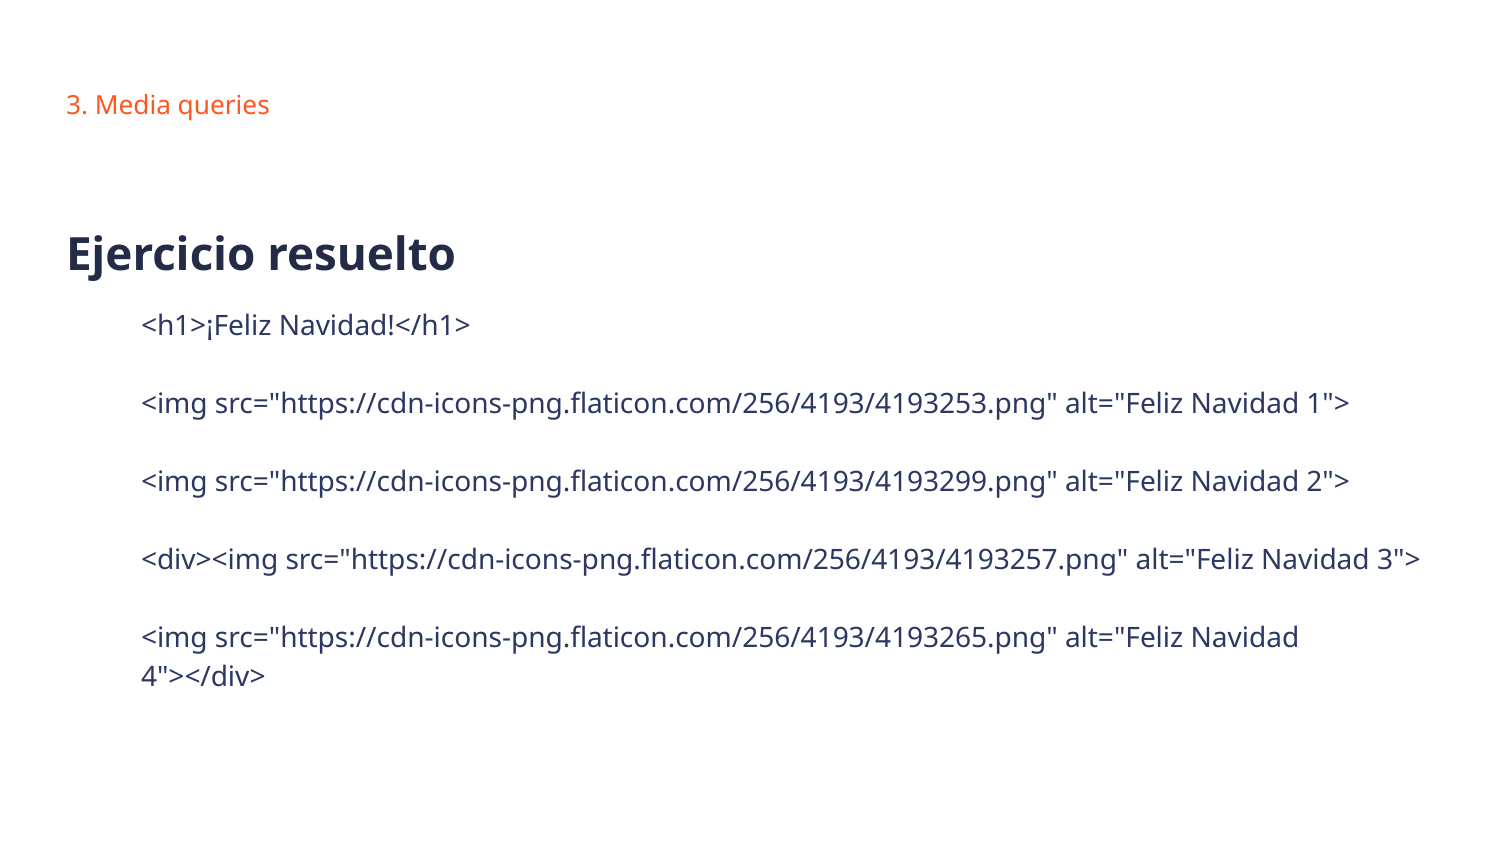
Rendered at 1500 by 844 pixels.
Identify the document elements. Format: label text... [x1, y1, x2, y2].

title 3. Media queries [51, 72, 1449, 167]
list Ejercicio resuelto <h1>¡Feliz Navidad!</h1> <img src="https://cdn-icons-png.flaticon.com/256/4193/4193253.png" alt="Feliz Navidad 1"> <img src="https://cdn-icons-png.flaticon.com/256/4193/4193299.png" alt="Feliz Navidad 2"> <div><img src="https://cdn-icons-png.flaticon.com/256/4193/4193257.png" alt="Feliz Navidad 3"> <img src="https://cdn-icons-png.flaticon.com/256/4193/4193265.png" alt="Feliz Navidad 4"></div> [51, 189, 1441, 794]
